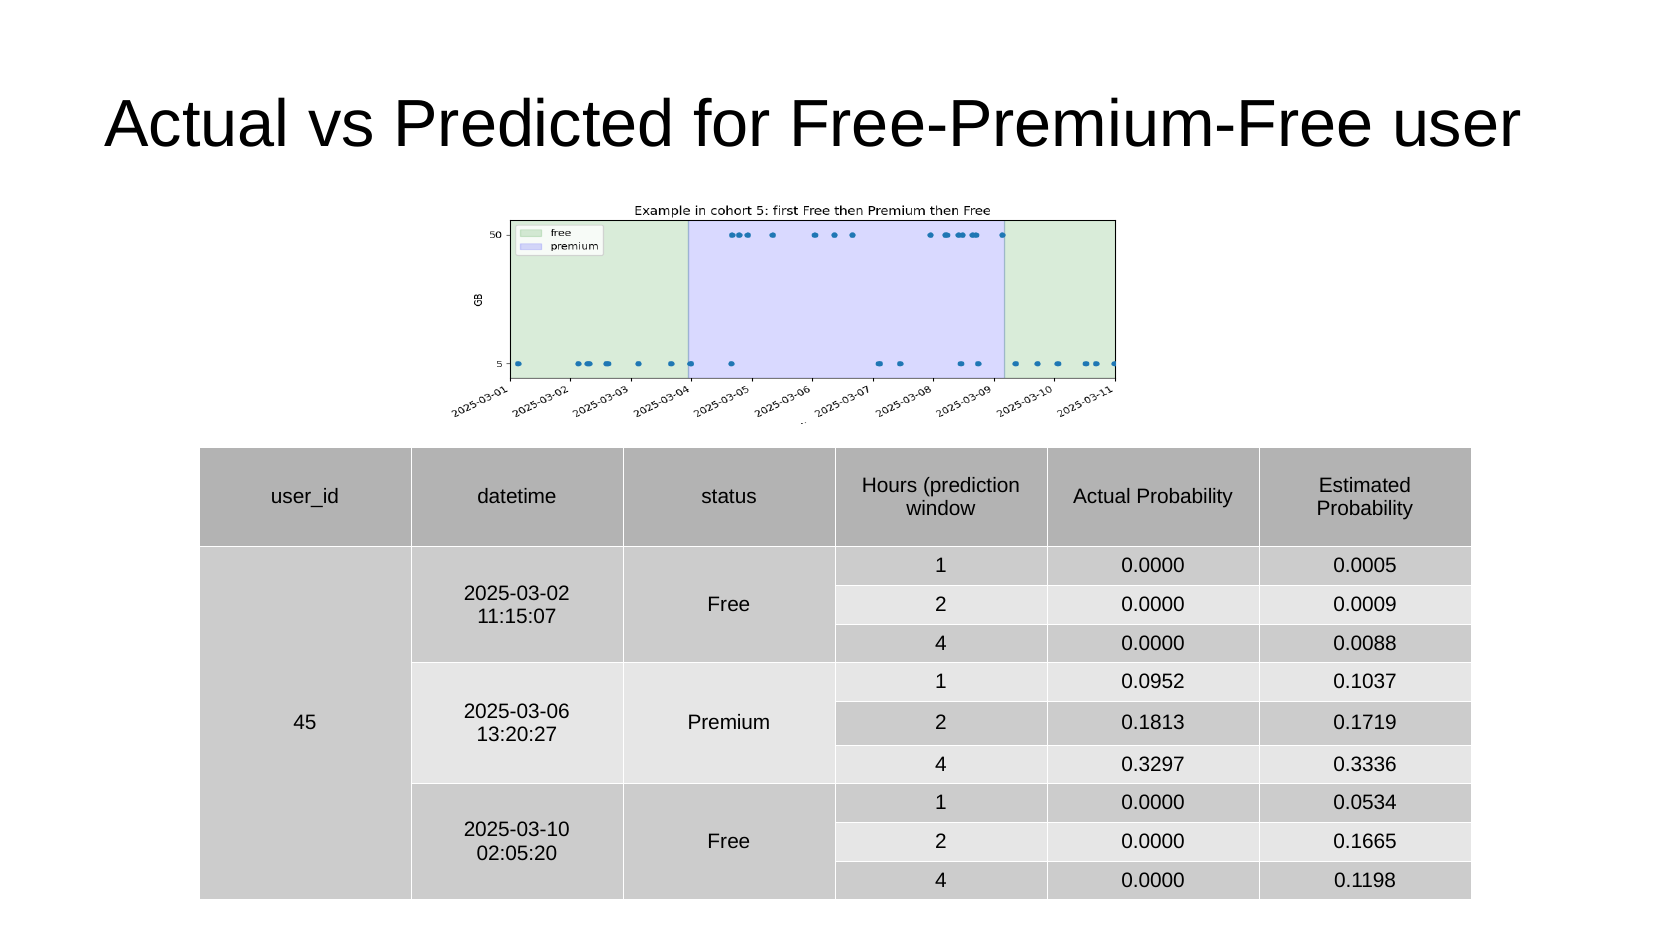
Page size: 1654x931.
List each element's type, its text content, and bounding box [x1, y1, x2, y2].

table_header status [624, 448, 835, 546]
table_cell Free [624, 547, 835, 662]
table_cell 2025-03-06 13:20:27 [412, 663, 623, 783]
table_header Actual Probability [1048, 448, 1259, 546]
table_cell 2025-03-02 11:15:07 [412, 547, 623, 662]
table_cell 0.0000 [1048, 547, 1259, 585]
table_cell 0.0009 [1260, 586, 1471, 624]
table_cell 2 [836, 702, 1047, 745]
table_cell 0.0088 [1260, 625, 1471, 662]
table_header user_id [200, 448, 411, 546]
table_cell 0.0000 [1048, 625, 1259, 662]
table_cell 4 [836, 746, 1047, 783]
table_cell 1 [836, 547, 1047, 585]
table_cell 4 [836, 625, 1047, 662]
table_cell 0.1665 [1260, 823, 1471, 861]
table_cell 0.0000 [1048, 784, 1259, 822]
table_cell 1 [836, 663, 1047, 701]
picture [412, 192, 1193, 424]
table_cell 0.0000 [1048, 586, 1259, 624]
table_cell 0.1037 [1260, 663, 1471, 701]
table_cell 0.1813 [1048, 702, 1259, 745]
table_cell Premium [624, 663, 835, 783]
table_header datetime [412, 448, 623, 546]
table_cell 4 [836, 862, 1047, 899]
table_cell 2025-03-10 02:05:20 [412, 784, 623, 899]
table_cell 1 [836, 784, 1047, 822]
table_cell 2 [836, 586, 1047, 624]
table_header Estimated Probability [1260, 448, 1471, 546]
table_cell 45 [200, 547, 411, 899]
table_cell 0.3297 [1048, 746, 1259, 783]
table_cell 0.3336 [1260, 746, 1471, 783]
table_cell 0.1198 [1260, 862, 1471, 899]
table_cell 0.0000 [1048, 823, 1259, 861]
table_cell 0.0952 [1048, 663, 1259, 701]
table_header Hours (prediction window [836, 448, 1047, 546]
table_cell 0.0000 [1048, 862, 1259, 899]
table_cell Free [624, 784, 835, 899]
table_cell 0.0005 [1260, 547, 1471, 585]
table_cell 2 [836, 823, 1047, 861]
table_cell 0.0534 [1260, 784, 1471, 822]
table_cell 0.1719 [1260, 702, 1471, 745]
title Actual vs Predicted for Free-Premium-Free user [82, 37, 1571, 193]
